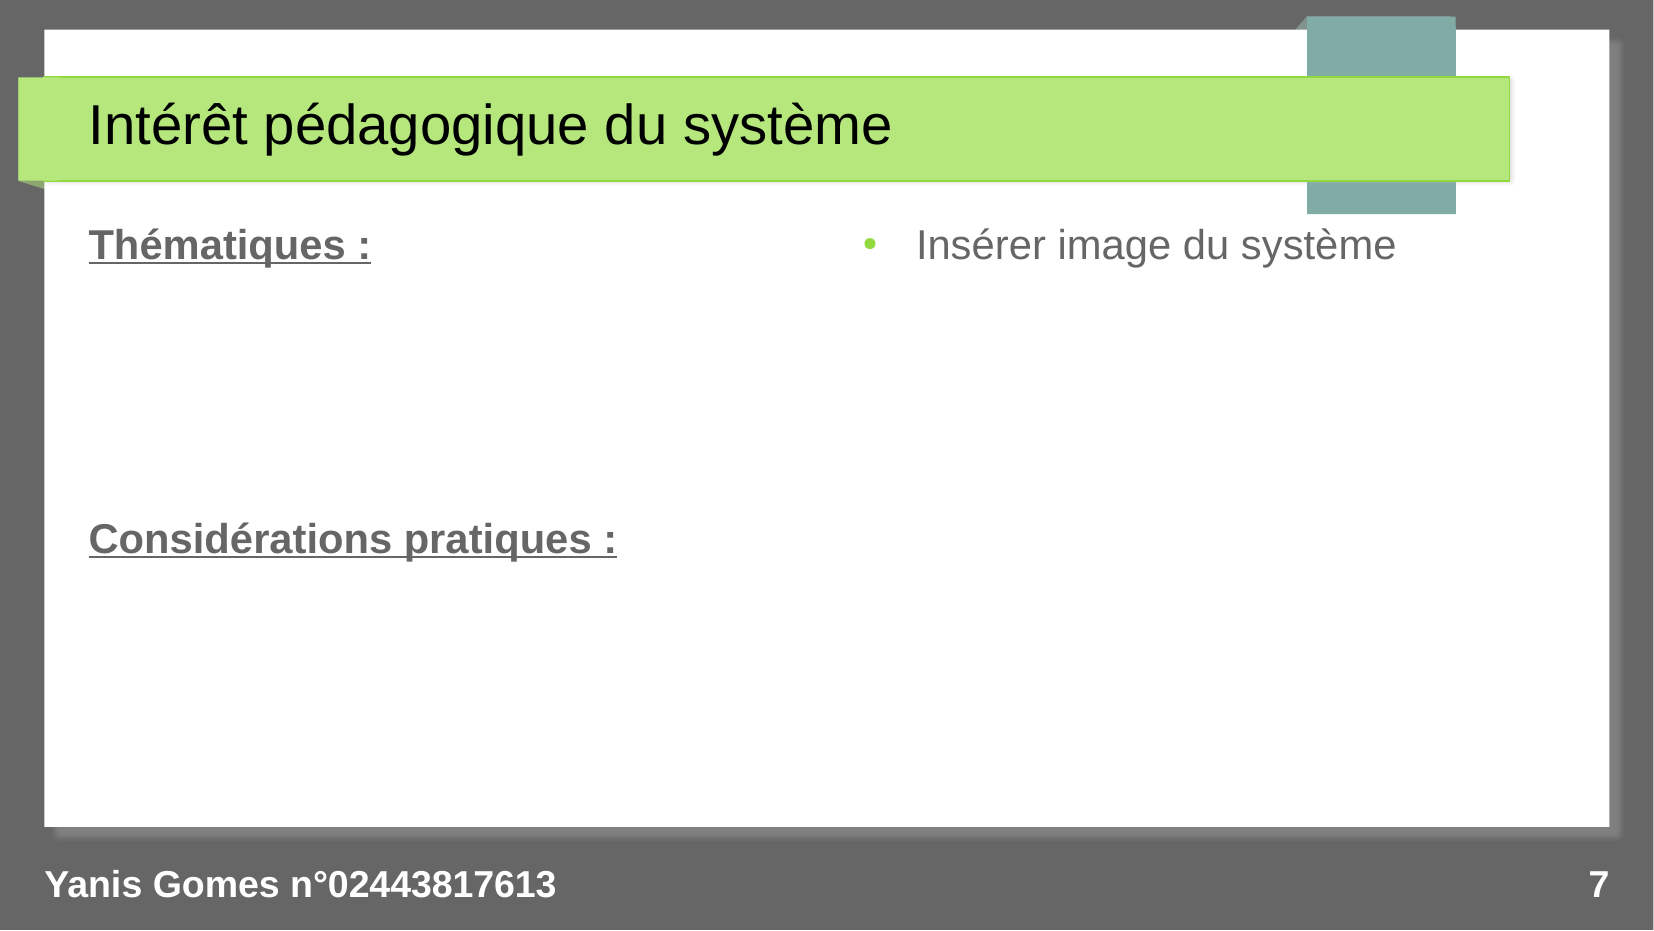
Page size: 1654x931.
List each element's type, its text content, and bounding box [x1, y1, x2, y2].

text_box Yanis Gomes n°02443817613 [29, 856, 680, 916]
list Considérations pratiques : [88, 515, 810, 798]
text_box 29 [974, 856, 1625, 916]
list Insérer image du système [845, 221, 1566, 813]
list Thématiques : [88, 221, 809, 504]
title Intérêt pédagogique du système [88, 73, 1506, 178]
